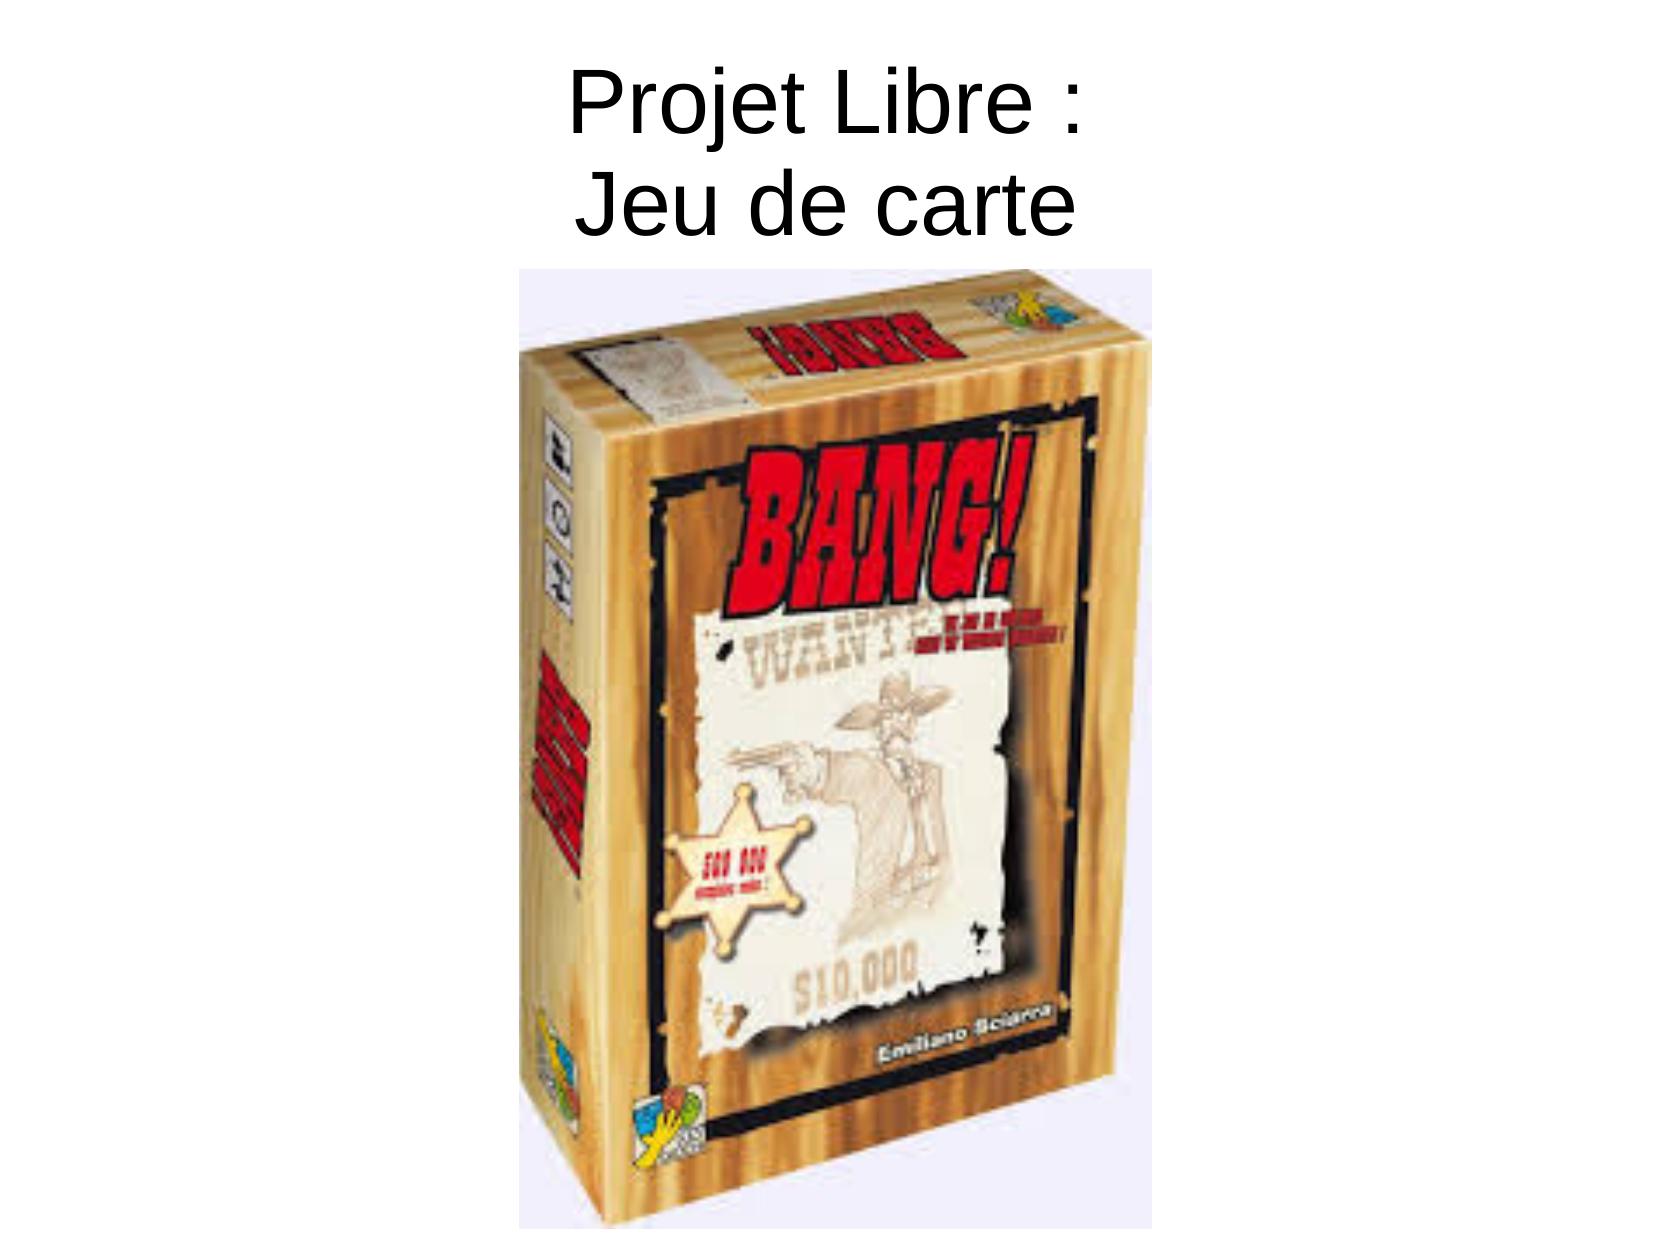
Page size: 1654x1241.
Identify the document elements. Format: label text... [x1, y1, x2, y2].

title Projet Libre : Jeu de carte [82, 49, 1571, 257]
picture [519, 269, 1152, 1229]
